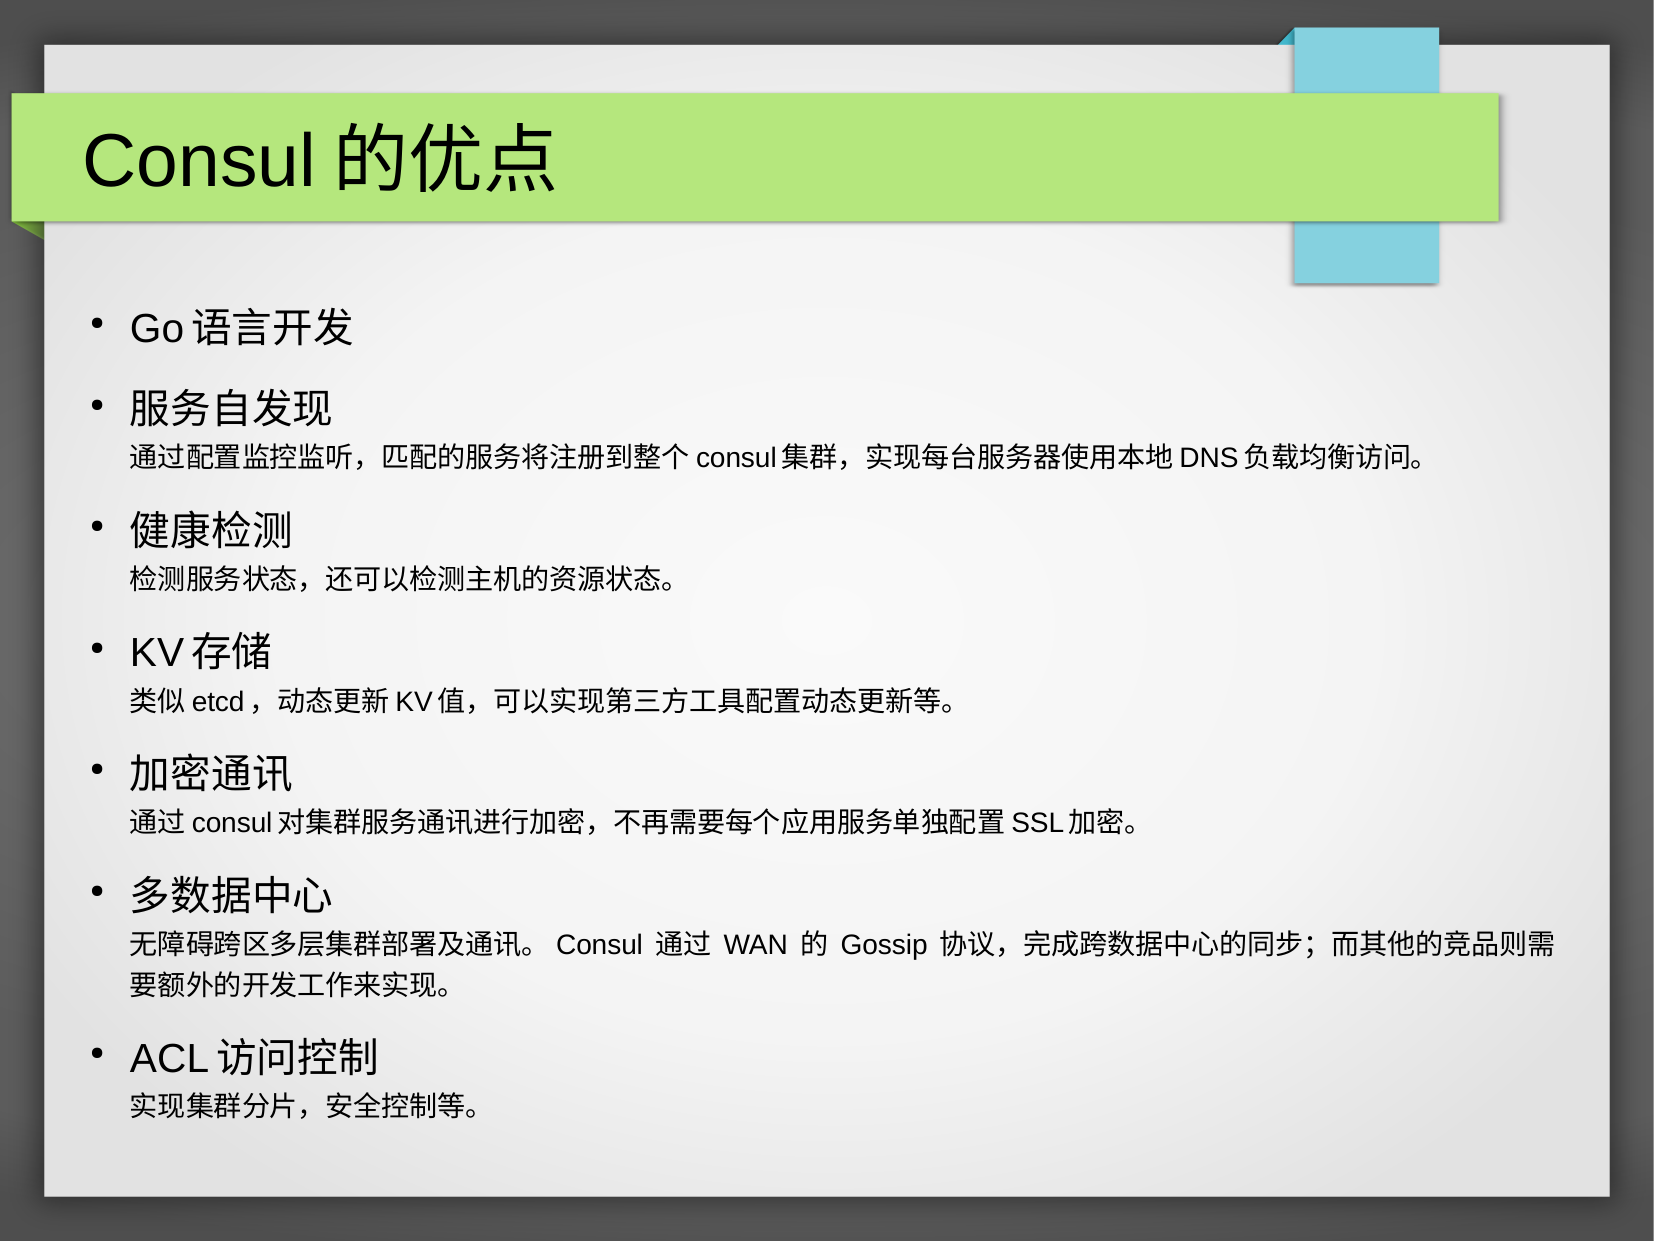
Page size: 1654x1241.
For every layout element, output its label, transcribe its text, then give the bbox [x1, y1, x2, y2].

title Consul的优点 [82, 94, 1264, 213]
list Go语言开发 服务自发现 通过配置监控监听，匹配的服务将注册到整个consul集群，实现每台服务器使用本地DNS负载均衡访问。 健康检测 检测服务状态，还可以检测主机的资源状态。 KV存储 类似etcd，动态更新KV值，可以实现第三方工具配置动态更新等。 加密通讯 通过consul对集群服务通讯进行加密，不再需要每个应用服务单独配置SSL加密。 多数据中心 无障碍跨区多层集群部署及通讯。Consul 通过 WAN 的 Gossip 协议，完成跨数据中心的同步；而其他的竞品则需要额外的开发工作来实现。 ACL访问控制 实现集群分片，安全控制等。 [76, 295, 1565, 1134]
picture [0, 0, 1654, 1241]
